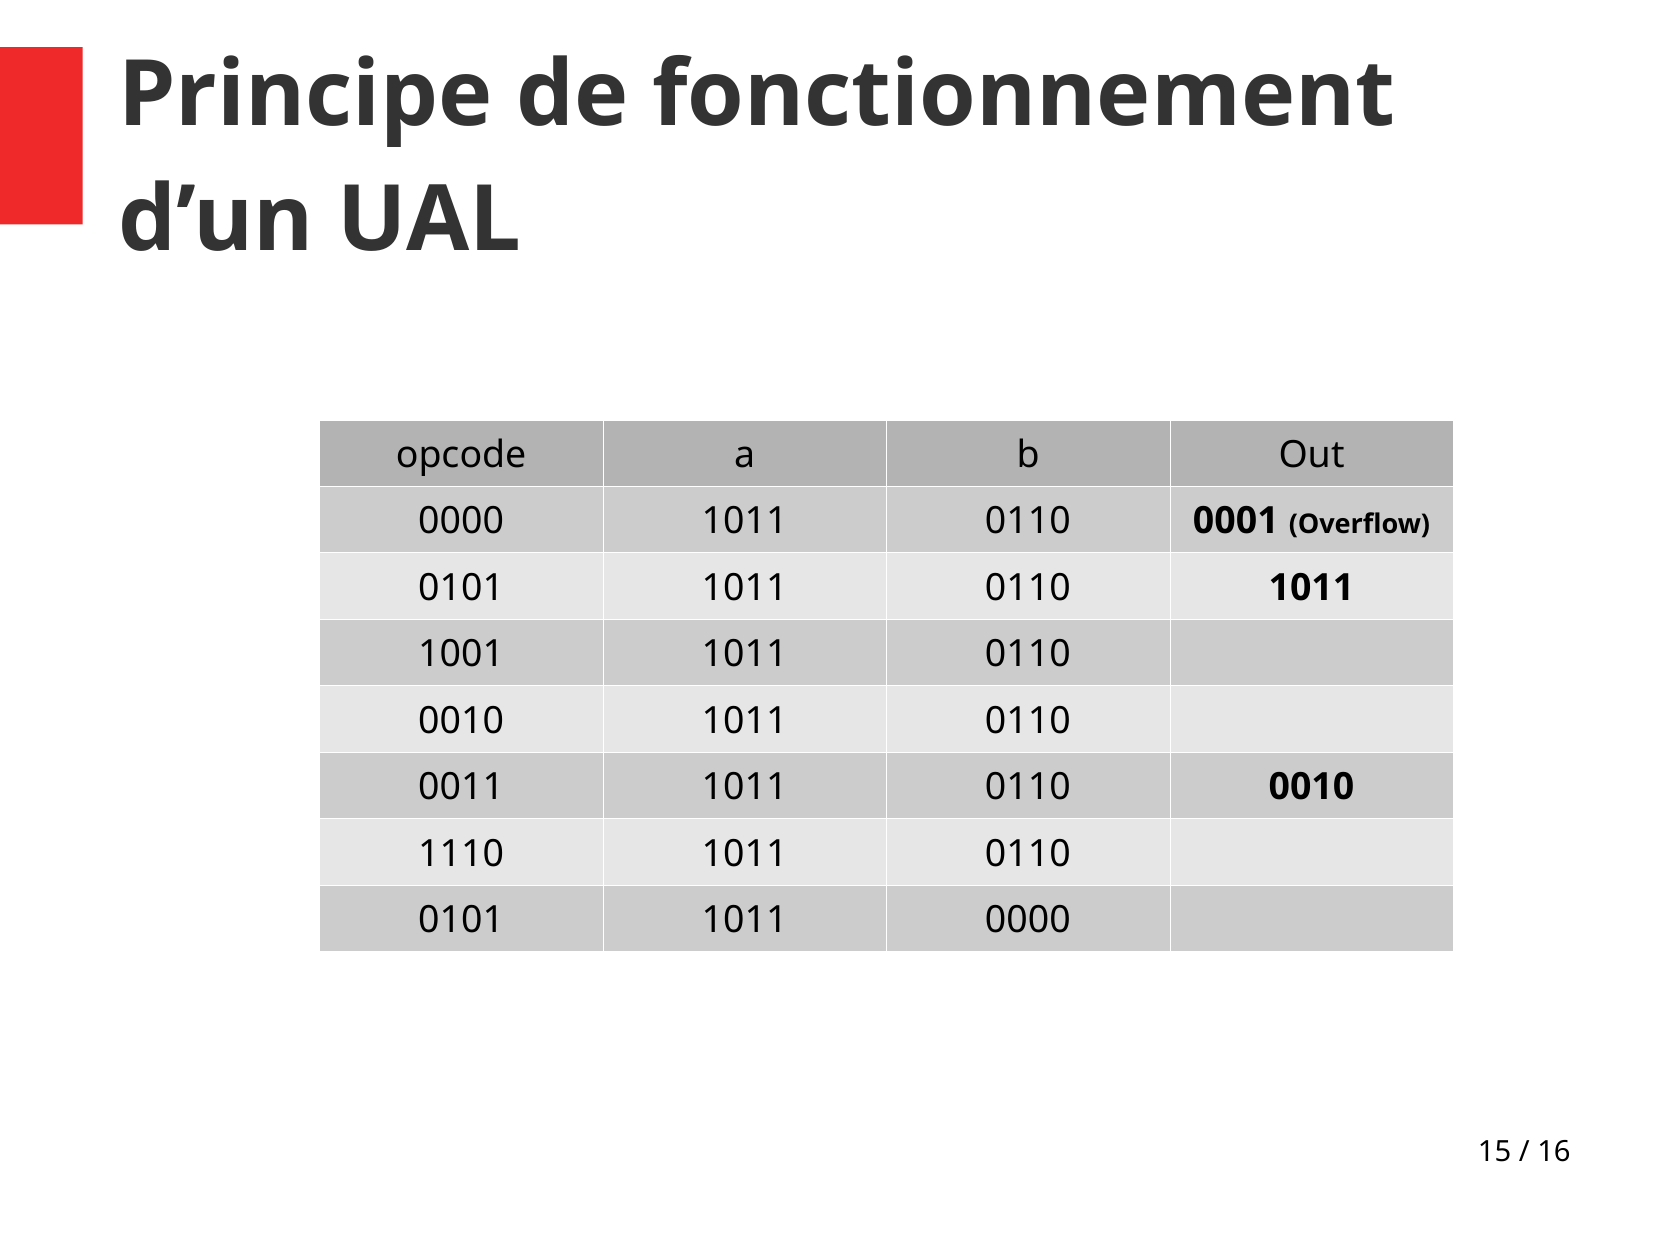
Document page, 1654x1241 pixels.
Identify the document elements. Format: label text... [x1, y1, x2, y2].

table_cell 1110 [320, 819, 603, 885]
table_cell 0110 [887, 819, 1170, 885]
table_cell 0110 [887, 553, 1170, 619]
table_cell 1011 [1171, 553, 1453, 619]
table_cell 1011 [604, 487, 886, 552]
table_cell 0010 [1171, 753, 1453, 818]
table_cell 0010 [320, 686, 603, 752]
table_cell 1011 [604, 819, 886, 885]
table_cell [1171, 620, 1453, 685]
table_cell 1011 [604, 553, 886, 619]
table_cell 0110 [887, 753, 1170, 818]
table_cell [1171, 819, 1453, 885]
table_cell 1011 [604, 886, 886, 951]
table_header a [604, 421, 886, 486]
table_header Out [1171, 421, 1453, 486]
table_header b [887, 421, 1170, 486]
table_cell 0011 [320, 753, 603, 818]
table_cell 0000 [887, 886, 1170, 951]
table_cell 0110 [887, 487, 1170, 552]
table_cell 0110 [887, 620, 1170, 685]
table_cell 1001 [320, 620, 603, 685]
table_header opcode [320, 421, 603, 486]
table_cell 0001 (Overflow) [1171, 487, 1453, 552]
table_cell [1171, 686, 1453, 752]
table_cell 1011 [604, 686, 886, 752]
table_cell 0000 [320, 487, 603, 552]
title Principe de fonctionnement d’un UAL [118, 45, 1571, 260]
table_cell 0110 [887, 686, 1170, 752]
table_cell [1171, 886, 1453, 951]
table_cell 1011 [604, 753, 886, 818]
table_cell 0101 [320, 886, 603, 951]
table_cell 1011 [604, 620, 886, 685]
table_cell 0101 [320, 553, 603, 619]
